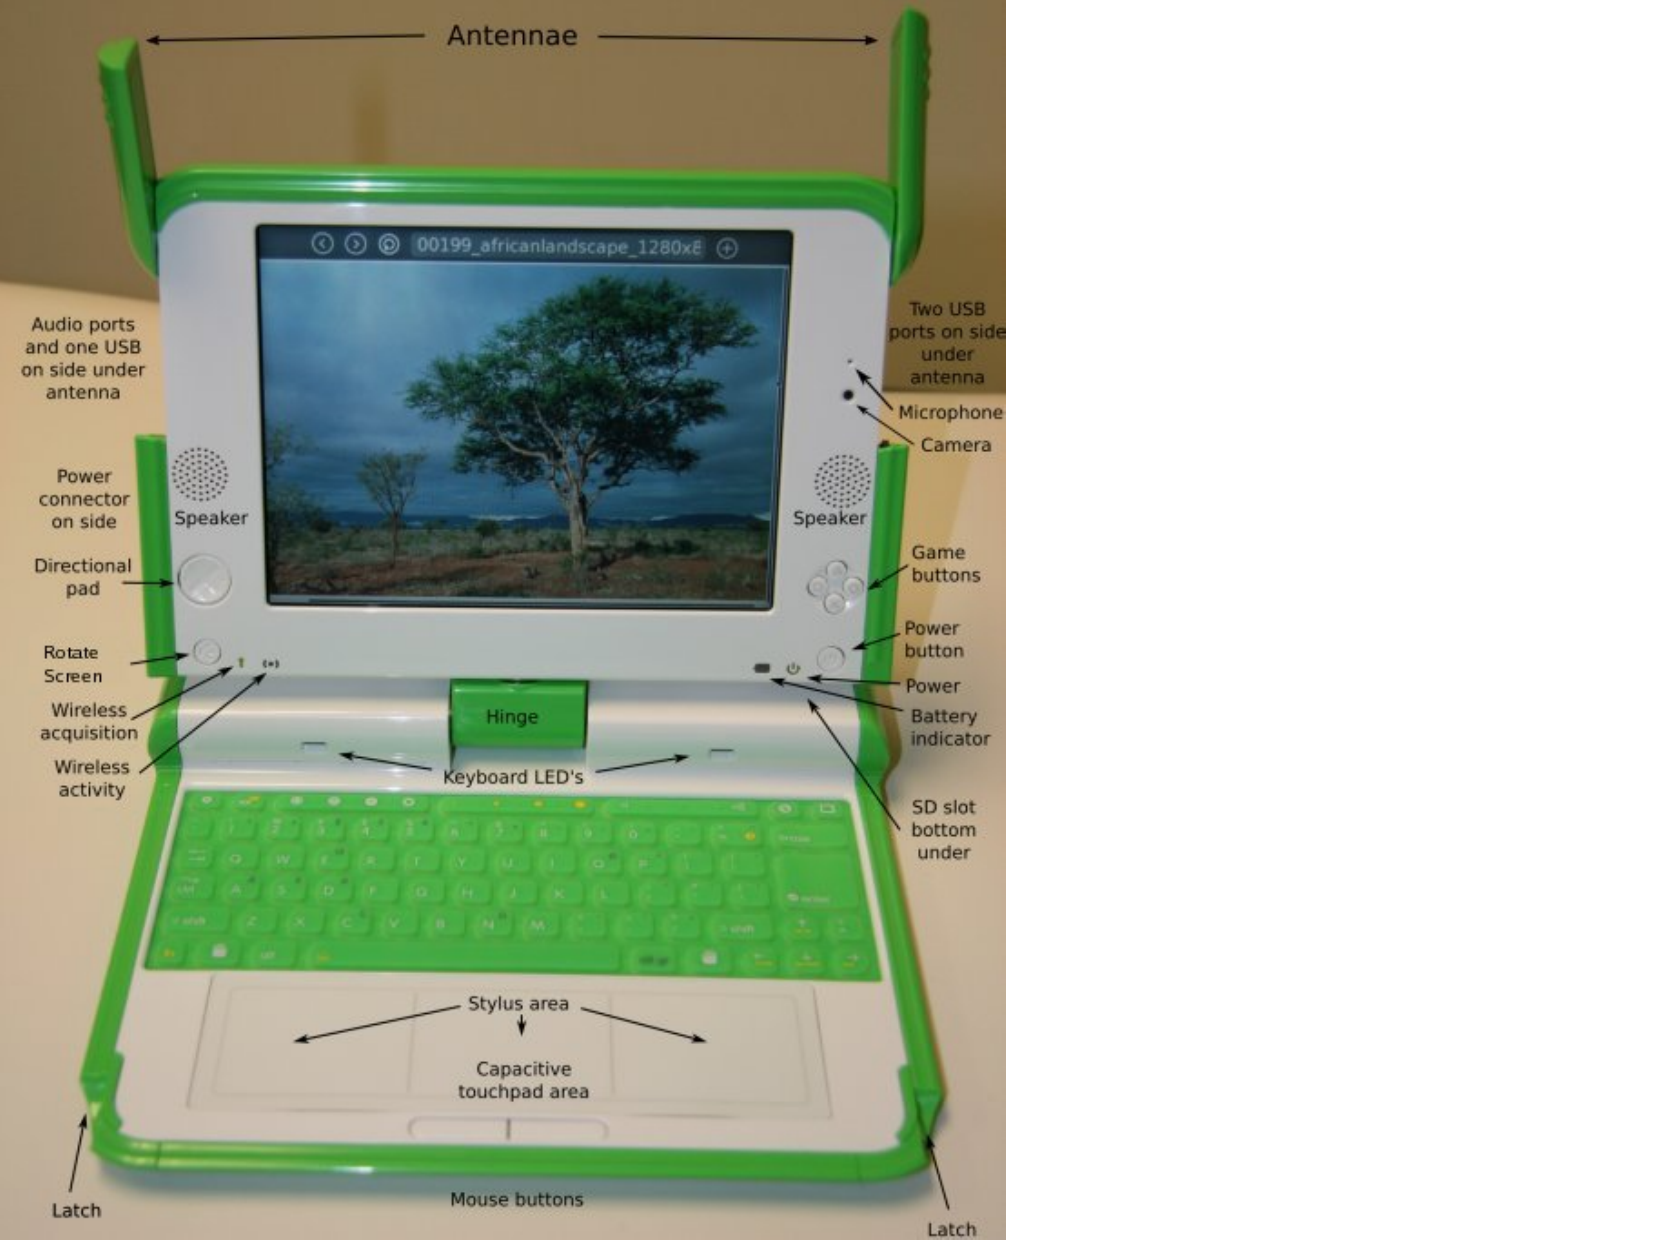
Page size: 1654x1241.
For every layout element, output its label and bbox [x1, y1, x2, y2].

picture [0, 0, 1006, 1240]
